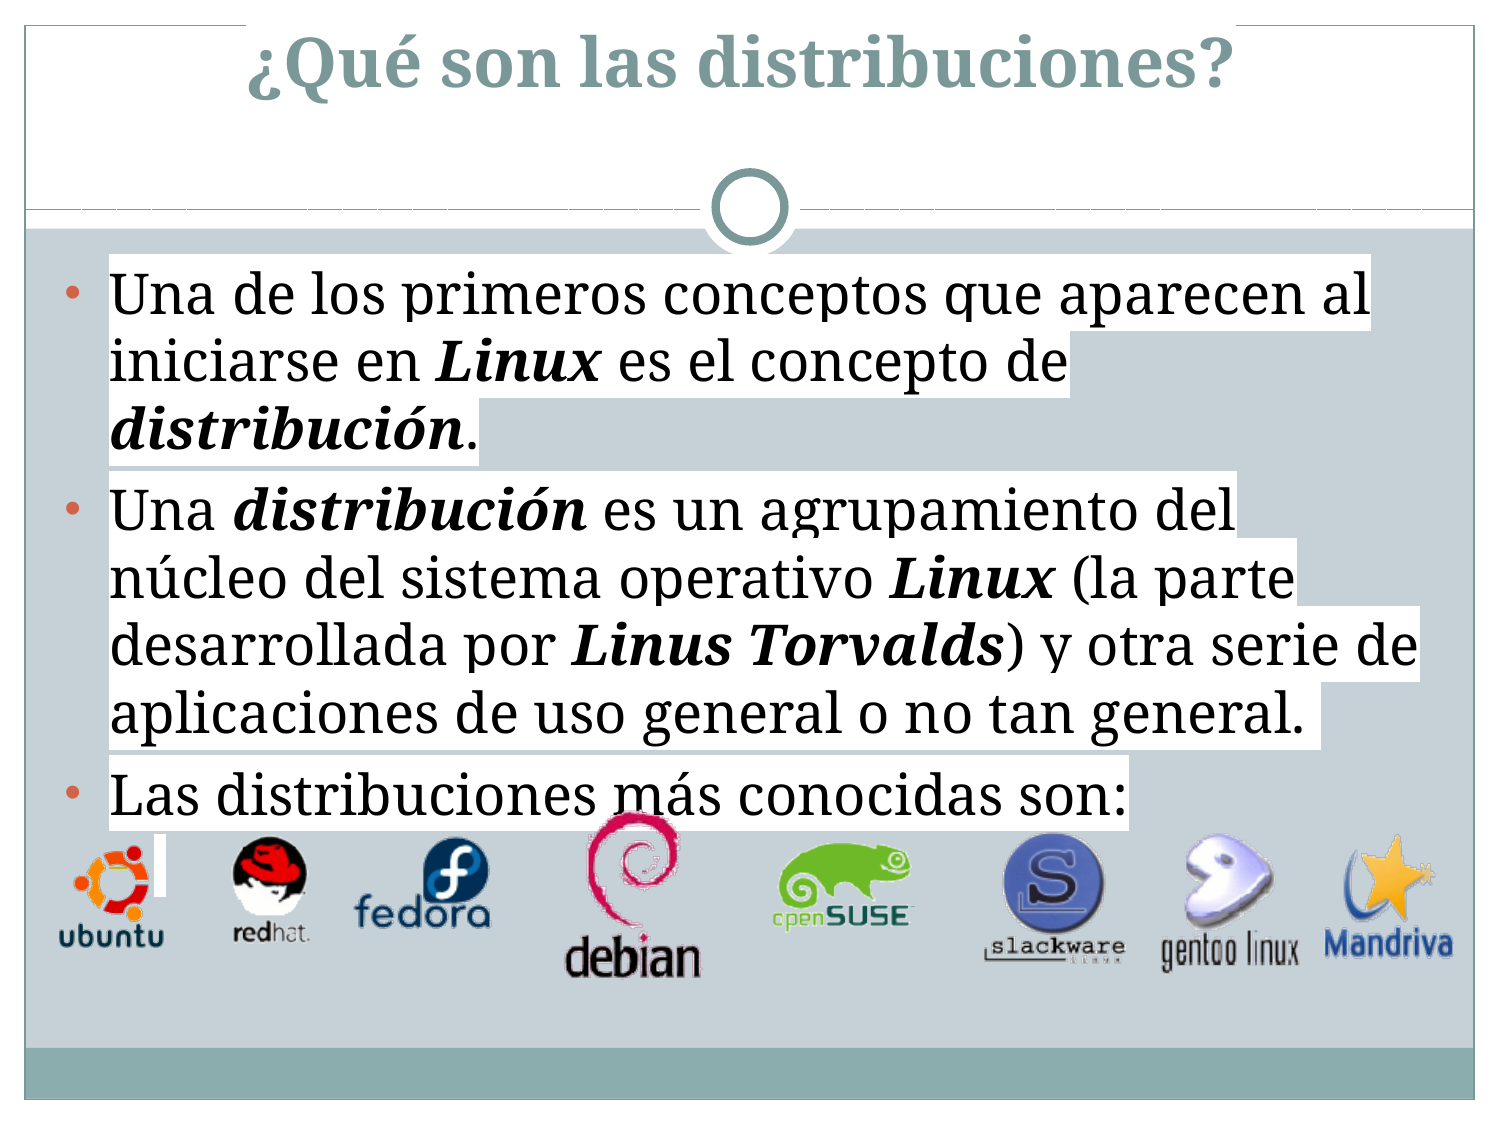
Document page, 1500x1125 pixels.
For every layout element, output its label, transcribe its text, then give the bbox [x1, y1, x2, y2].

picture [984, 831, 1126, 965]
picture [562, 808, 704, 981]
picture [58, 843, 165, 949]
picture [1324, 831, 1454, 961]
picture [351, 831, 493, 933]
list Una de los primeros conceptos que aparecen al iniciarse en Linux es el concepto de distribución. Una distribución es un agrupamiento del núcleo del sistema operativo Linux (la parte desarrollada por Linus Torvalds) y otra serie de aplicaciones de uso general o no tan general. Las distribuciones más conocidas son: [49, 250, 1445, 1001]
picture [773, 843, 915, 933]
picture [1160, 831, 1301, 975]
picture [199, 820, 340, 961]
title ¿Qué son las distribuciones? [41, 0, 1442, 191]
